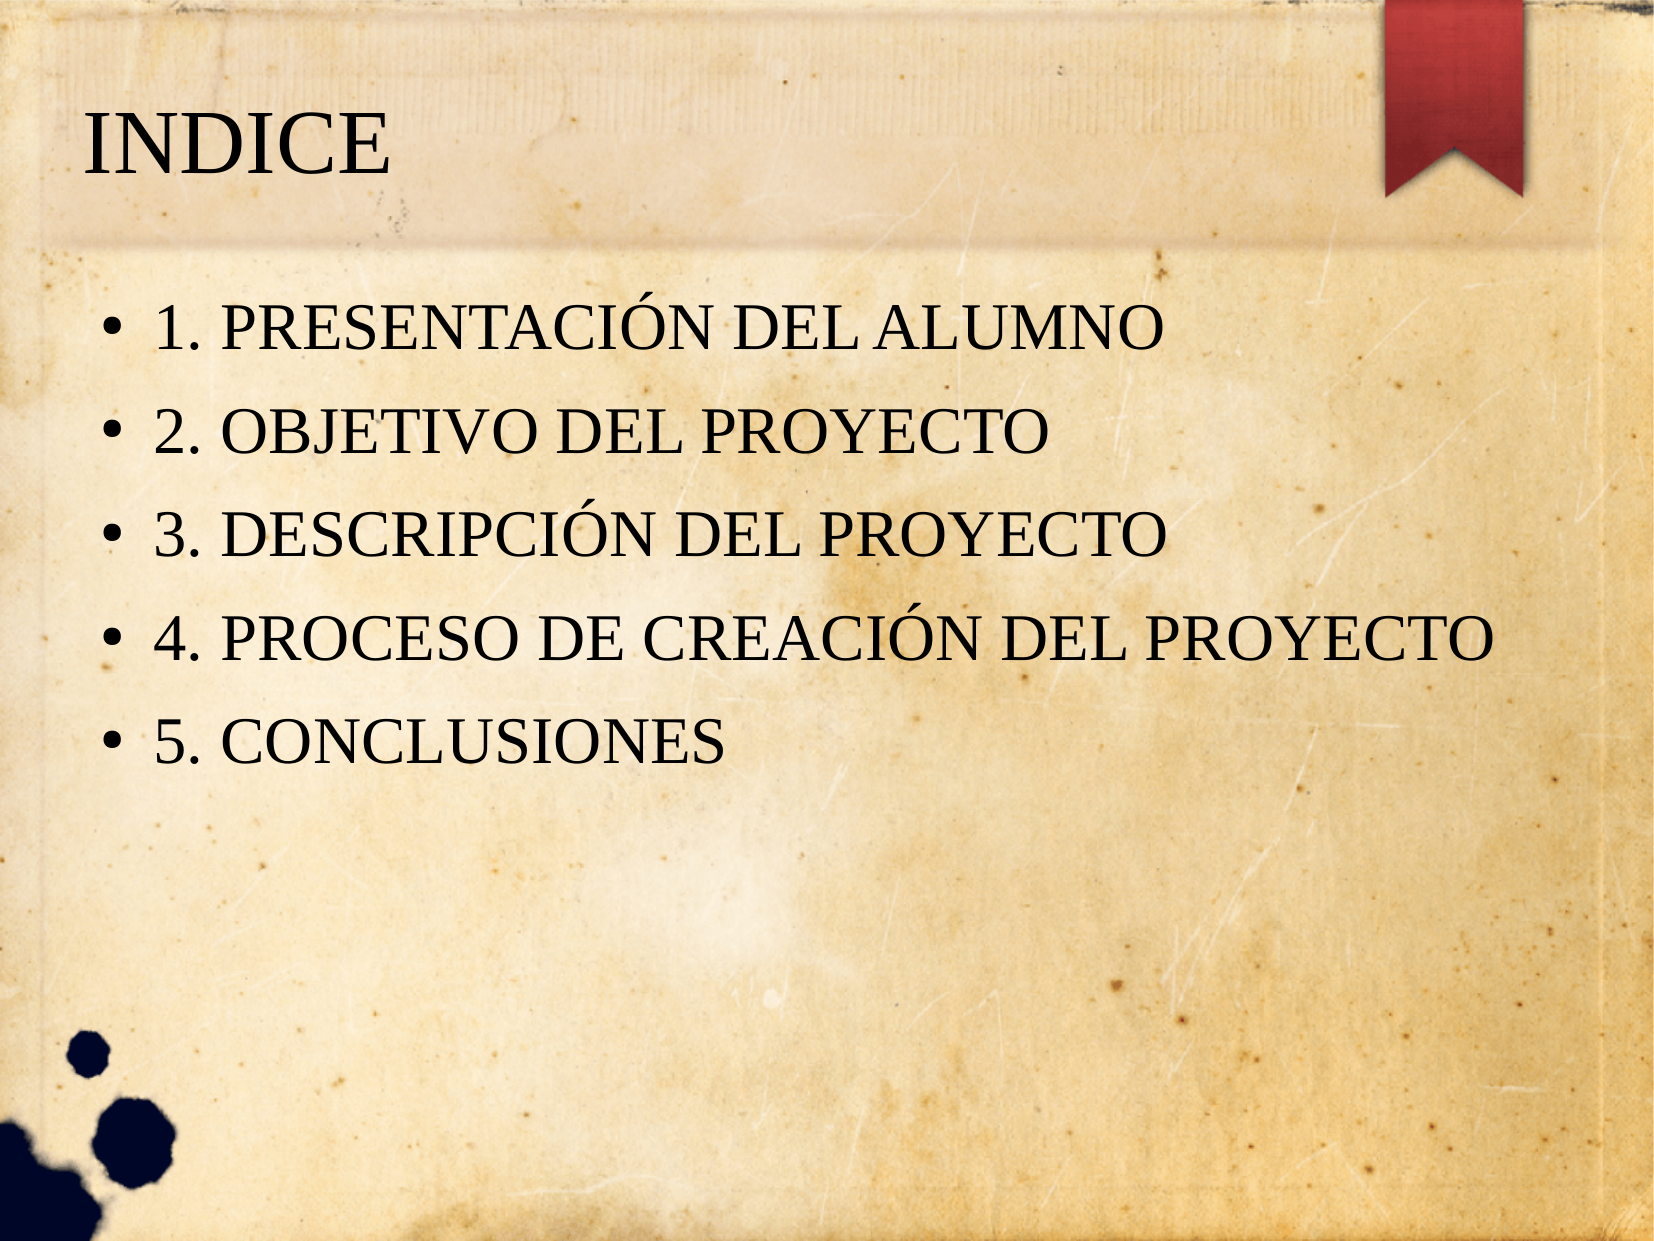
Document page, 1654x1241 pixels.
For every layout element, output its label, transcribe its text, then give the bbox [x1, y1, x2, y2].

title INDICE [82, 49, 1347, 237]
picture [0, 0, 1654, 1241]
list 1. PRESENTACIÓN DEL ALUMNO 2. OBJETIVO DEL PROYECTO 3. DESCRIPCIÓN DEL PROYECTO 4. PROCESO DE CREACIÓN DEL PROYECTO 5. CONCLUSIONES [82, 290, 1538, 1010]
